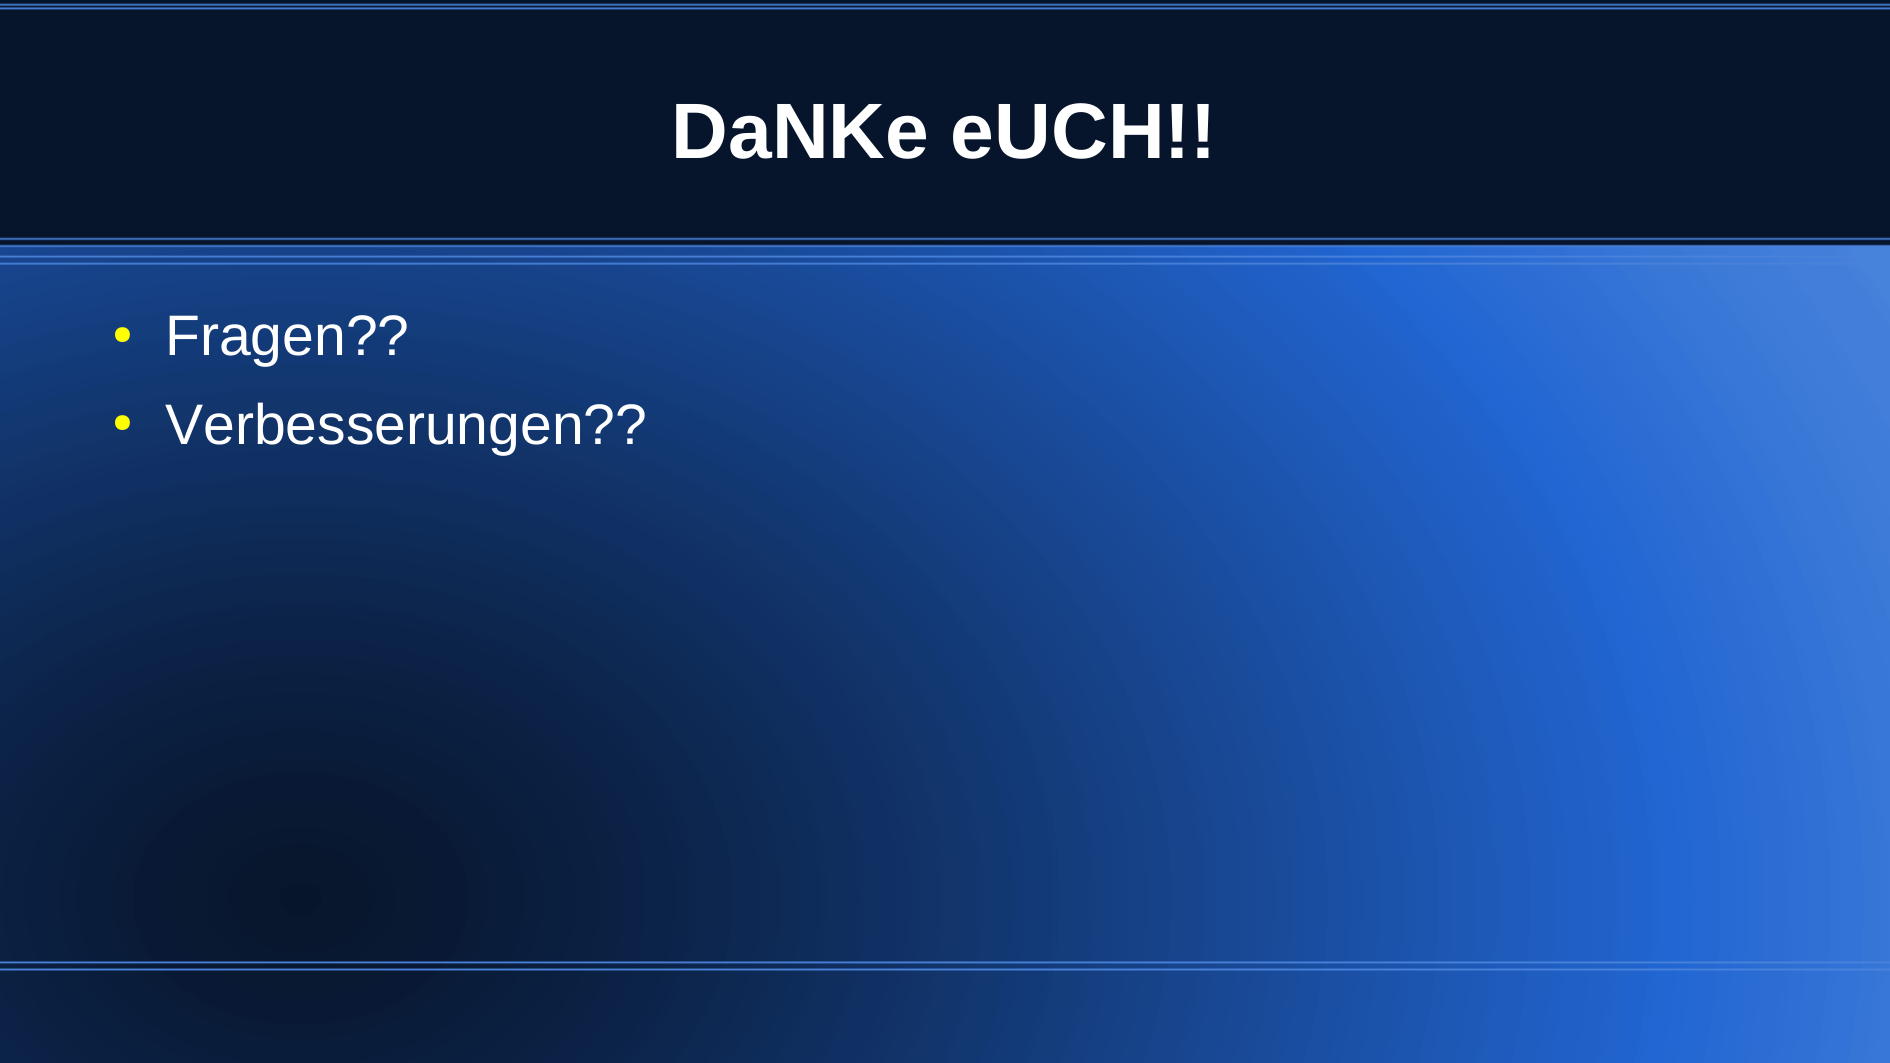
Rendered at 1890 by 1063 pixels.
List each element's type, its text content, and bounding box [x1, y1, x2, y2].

picture [0, 0, 1890, 1063]
list Fragen?? Verbesserungen?? [94, 304, 1796, 907]
title DaNKe eUCH!! [94, 42, 1796, 220]
